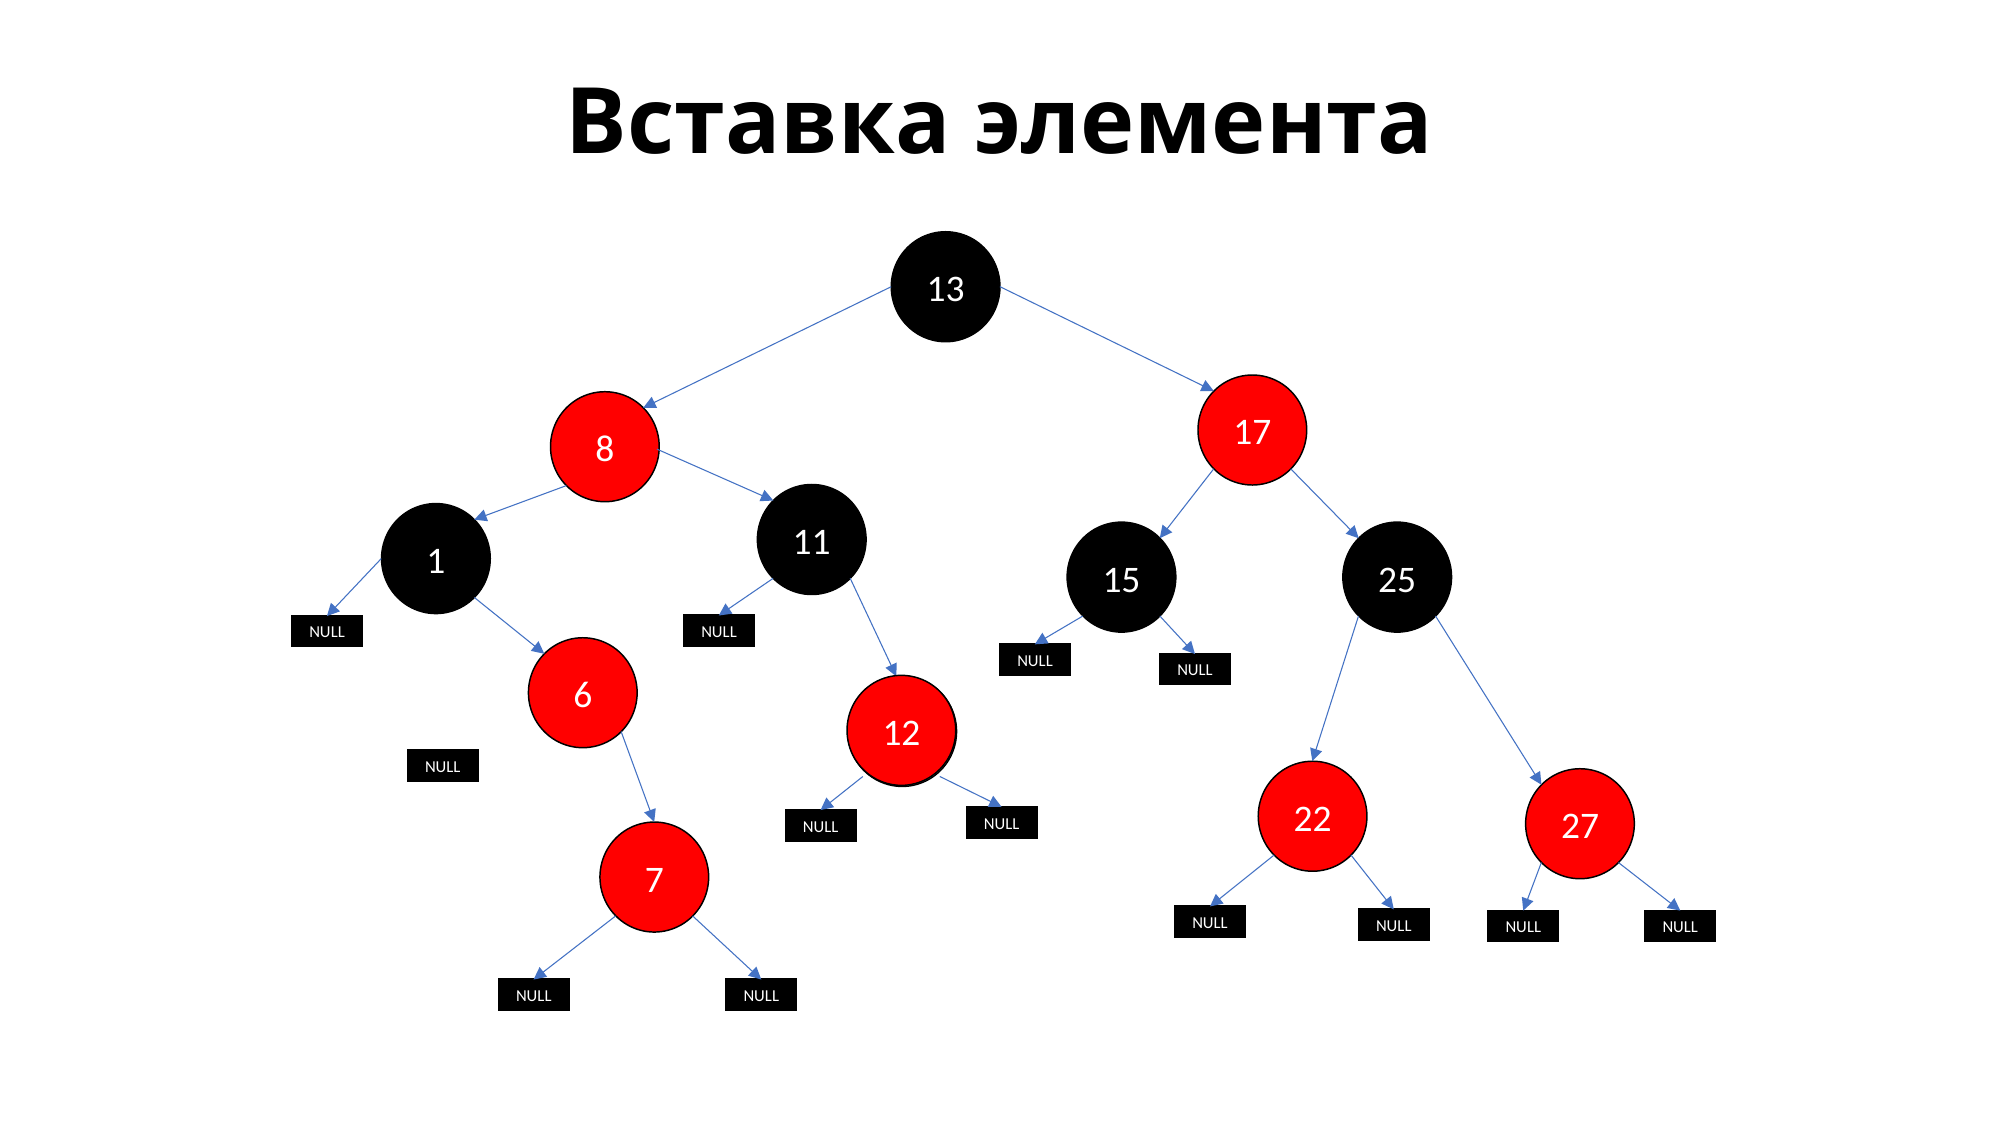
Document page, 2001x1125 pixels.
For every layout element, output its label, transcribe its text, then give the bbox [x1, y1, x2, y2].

text_box 1 [381, 503, 491, 614]
text_box NULL [1645, 910, 1716, 942]
title Вставка элемента [137, 15, 1863, 233]
text_box 27 [1525, 768, 1635, 879]
text_box NULL [785, 810, 856, 842]
text_box NULL [498, 979, 569, 1010]
text_box NULL [407, 750, 478, 781]
text_box 11 [757, 484, 867, 595]
text_box NULL [292, 616, 363, 647]
text_box NULL [966, 806, 1037, 838]
text_box NULL [1159, 653, 1231, 685]
text_box NULL [1488, 910, 1559, 942]
text_box 22 [1258, 761, 1367, 872]
text_box NULL [683, 615, 754, 646]
text_box NULL [999, 644, 1071, 676]
text_box 25 [1342, 522, 1452, 633]
text_box 8 [550, 391, 660, 502]
text_box 6 [528, 637, 638, 748]
text_box 15 [1067, 522, 1176, 633]
text_box 17 [1197, 375, 1307, 486]
text_box 13 [891, 231, 1000, 342]
text_box NULL [726, 979, 797, 1010]
text_box 7 [599, 822, 709, 933]
text_box NULL [1358, 909, 1429, 940]
text_box NULL [1175, 906, 1246, 937]
text_box 12 [847, 675, 956, 786]
